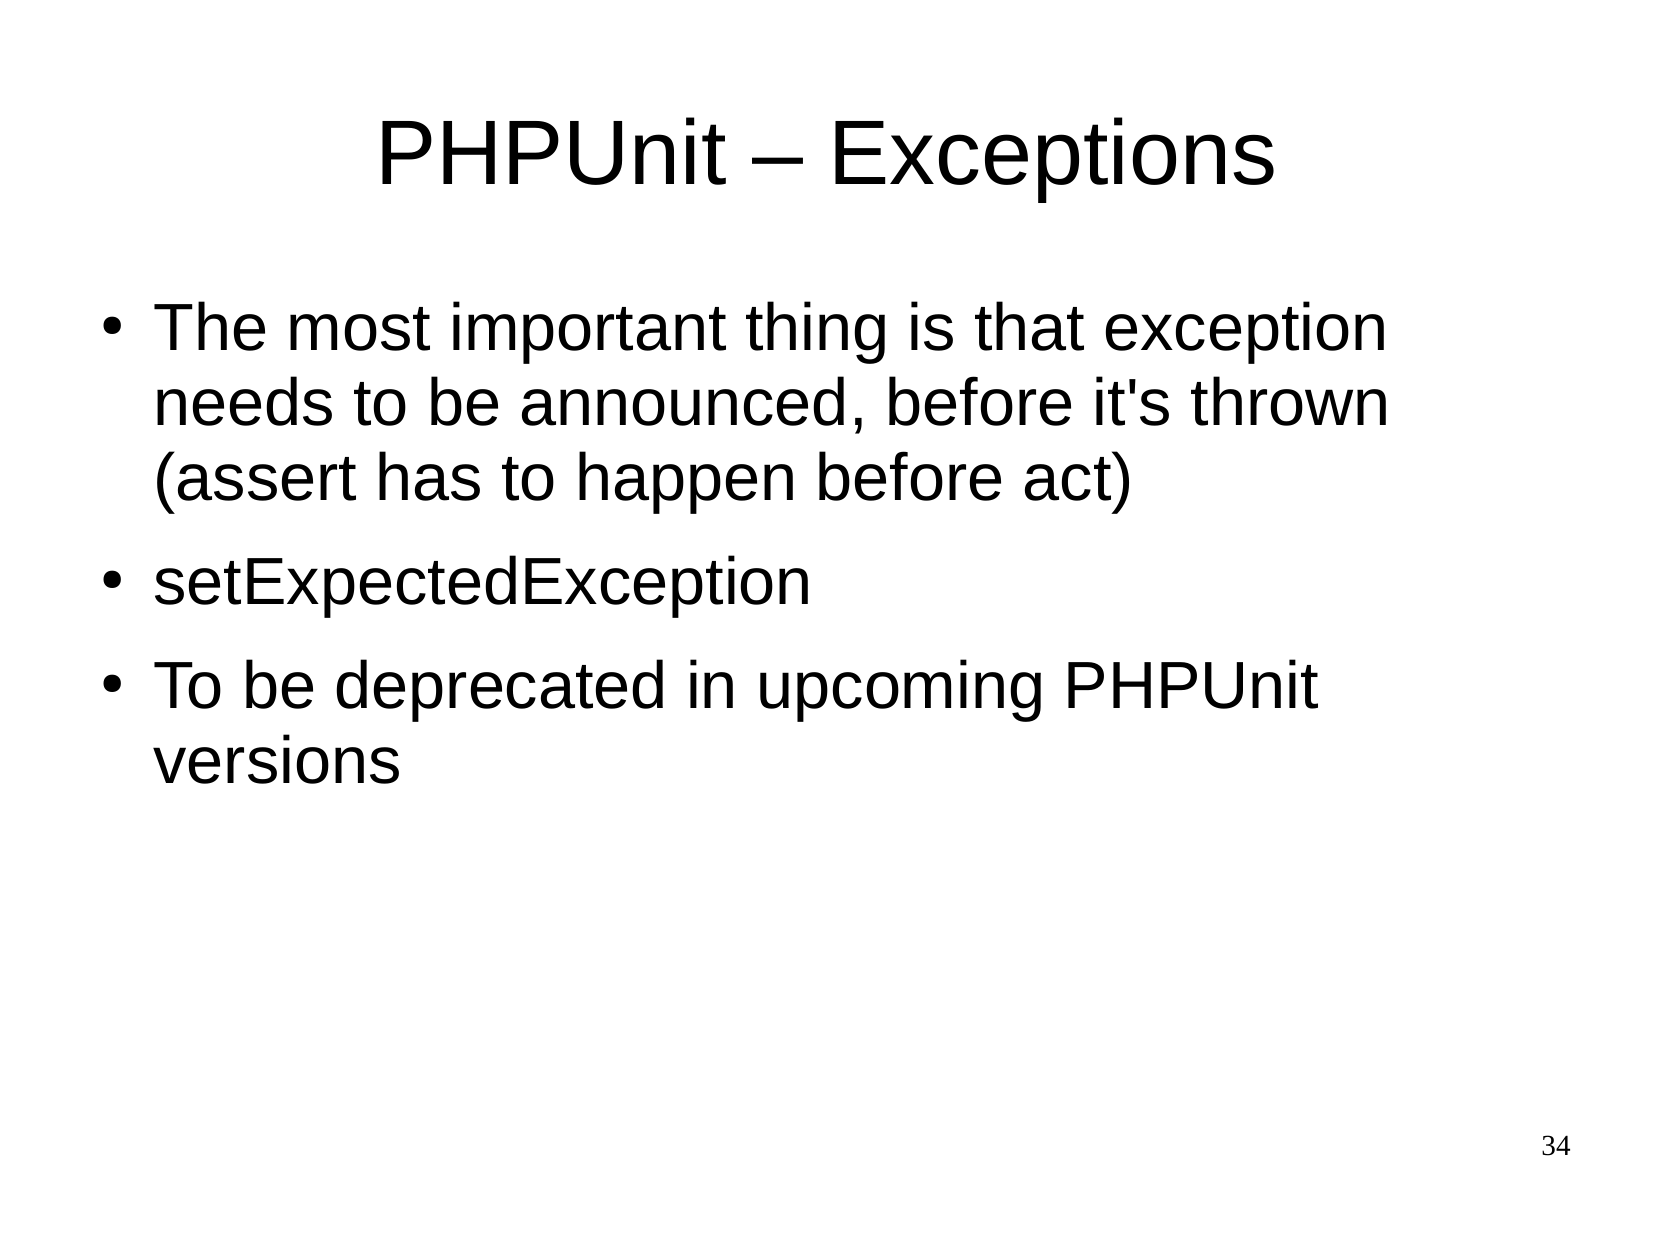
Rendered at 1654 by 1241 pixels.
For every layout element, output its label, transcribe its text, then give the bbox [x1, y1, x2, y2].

title PHPUnit – Exceptions [82, 49, 1571, 257]
list The most important thing is that exception needs to be announced, before it's thrown (assert has to happen before act) setExpectedException To be deprecated in upcoming PHPUnit versions [82, 290, 1571, 1010]
